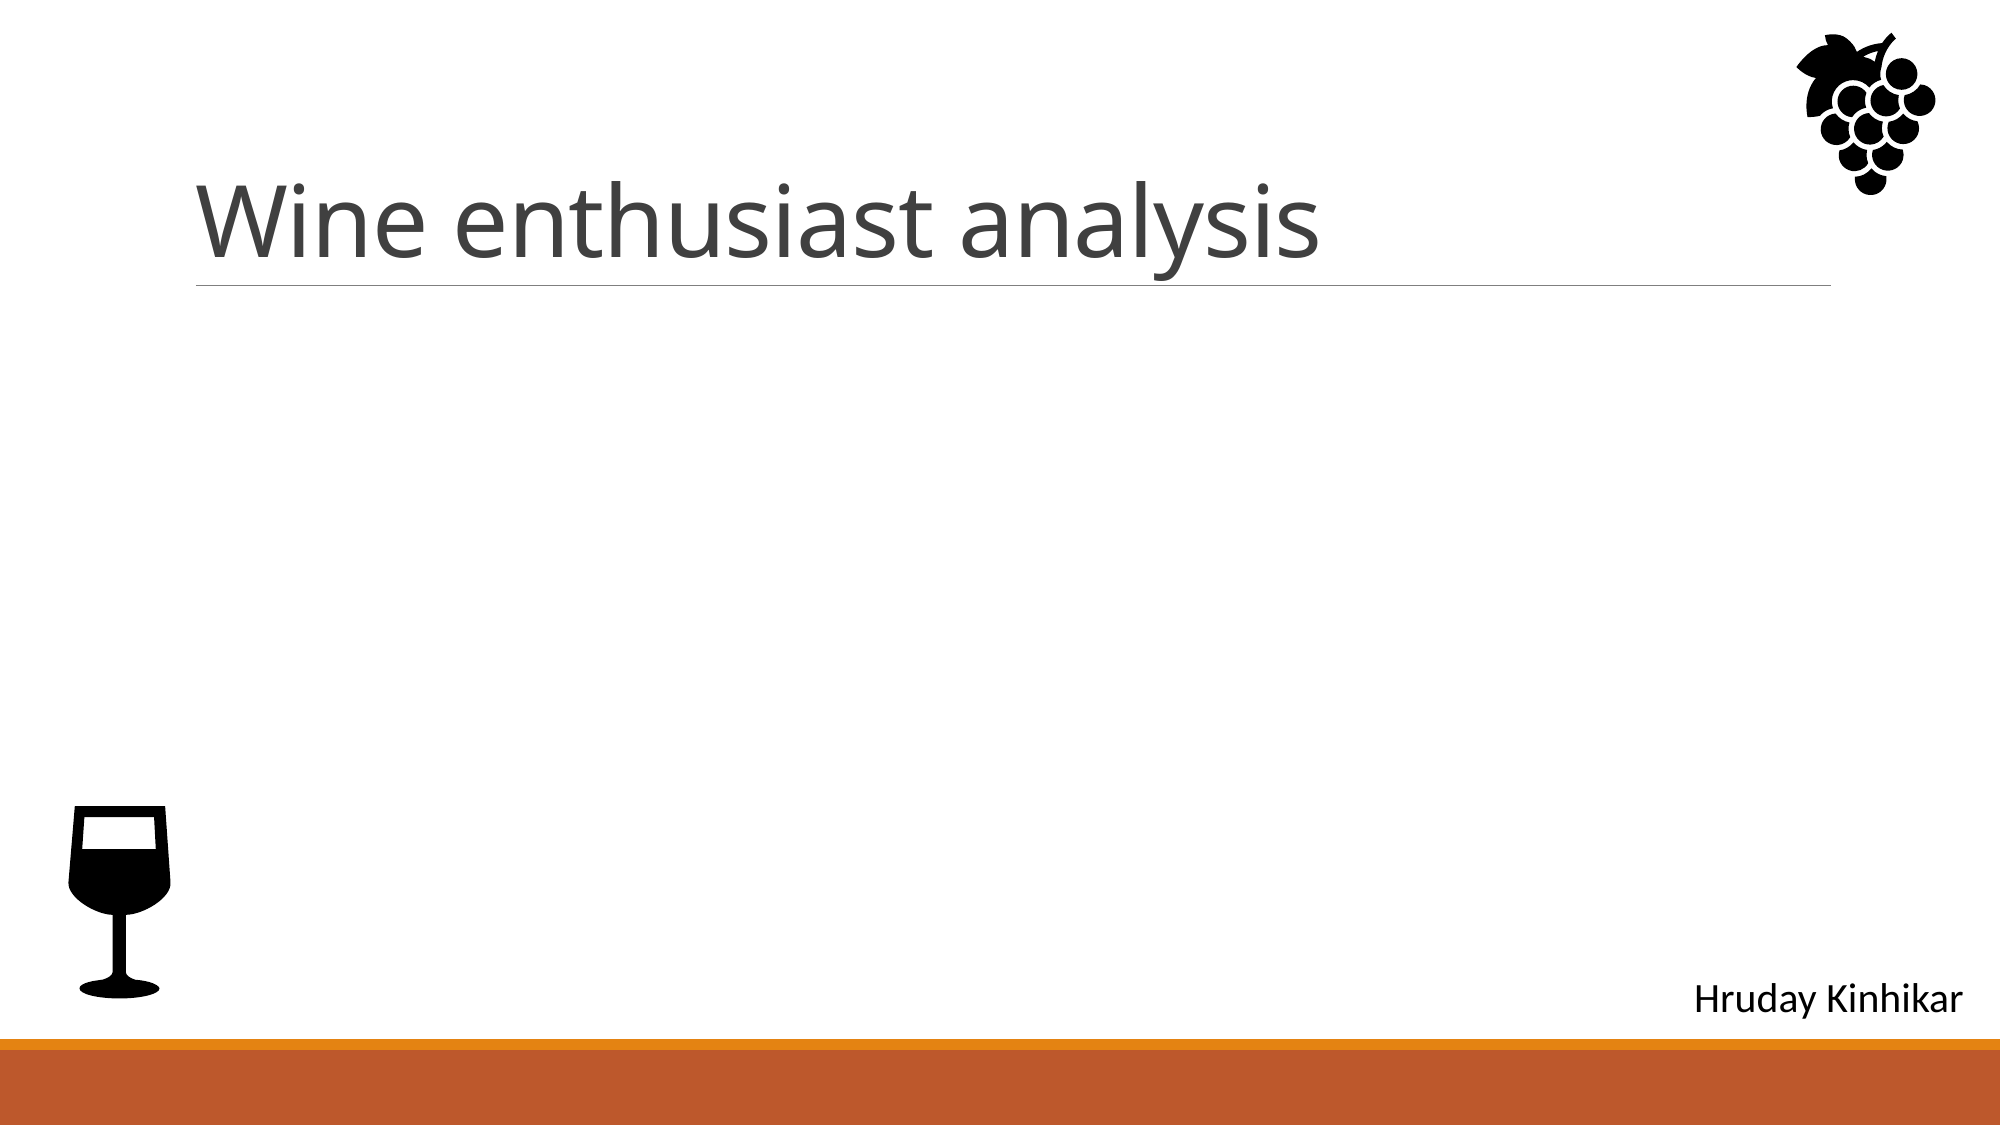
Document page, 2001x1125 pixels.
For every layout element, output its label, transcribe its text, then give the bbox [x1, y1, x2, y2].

picture [0, 779, 238, 1018]
text_box Hruday Kinhikar [1679, 963, 2000, 1030]
picture [1777, 22, 1958, 203]
title Wine enthusiast analysis [180, 47, 1831, 286]
